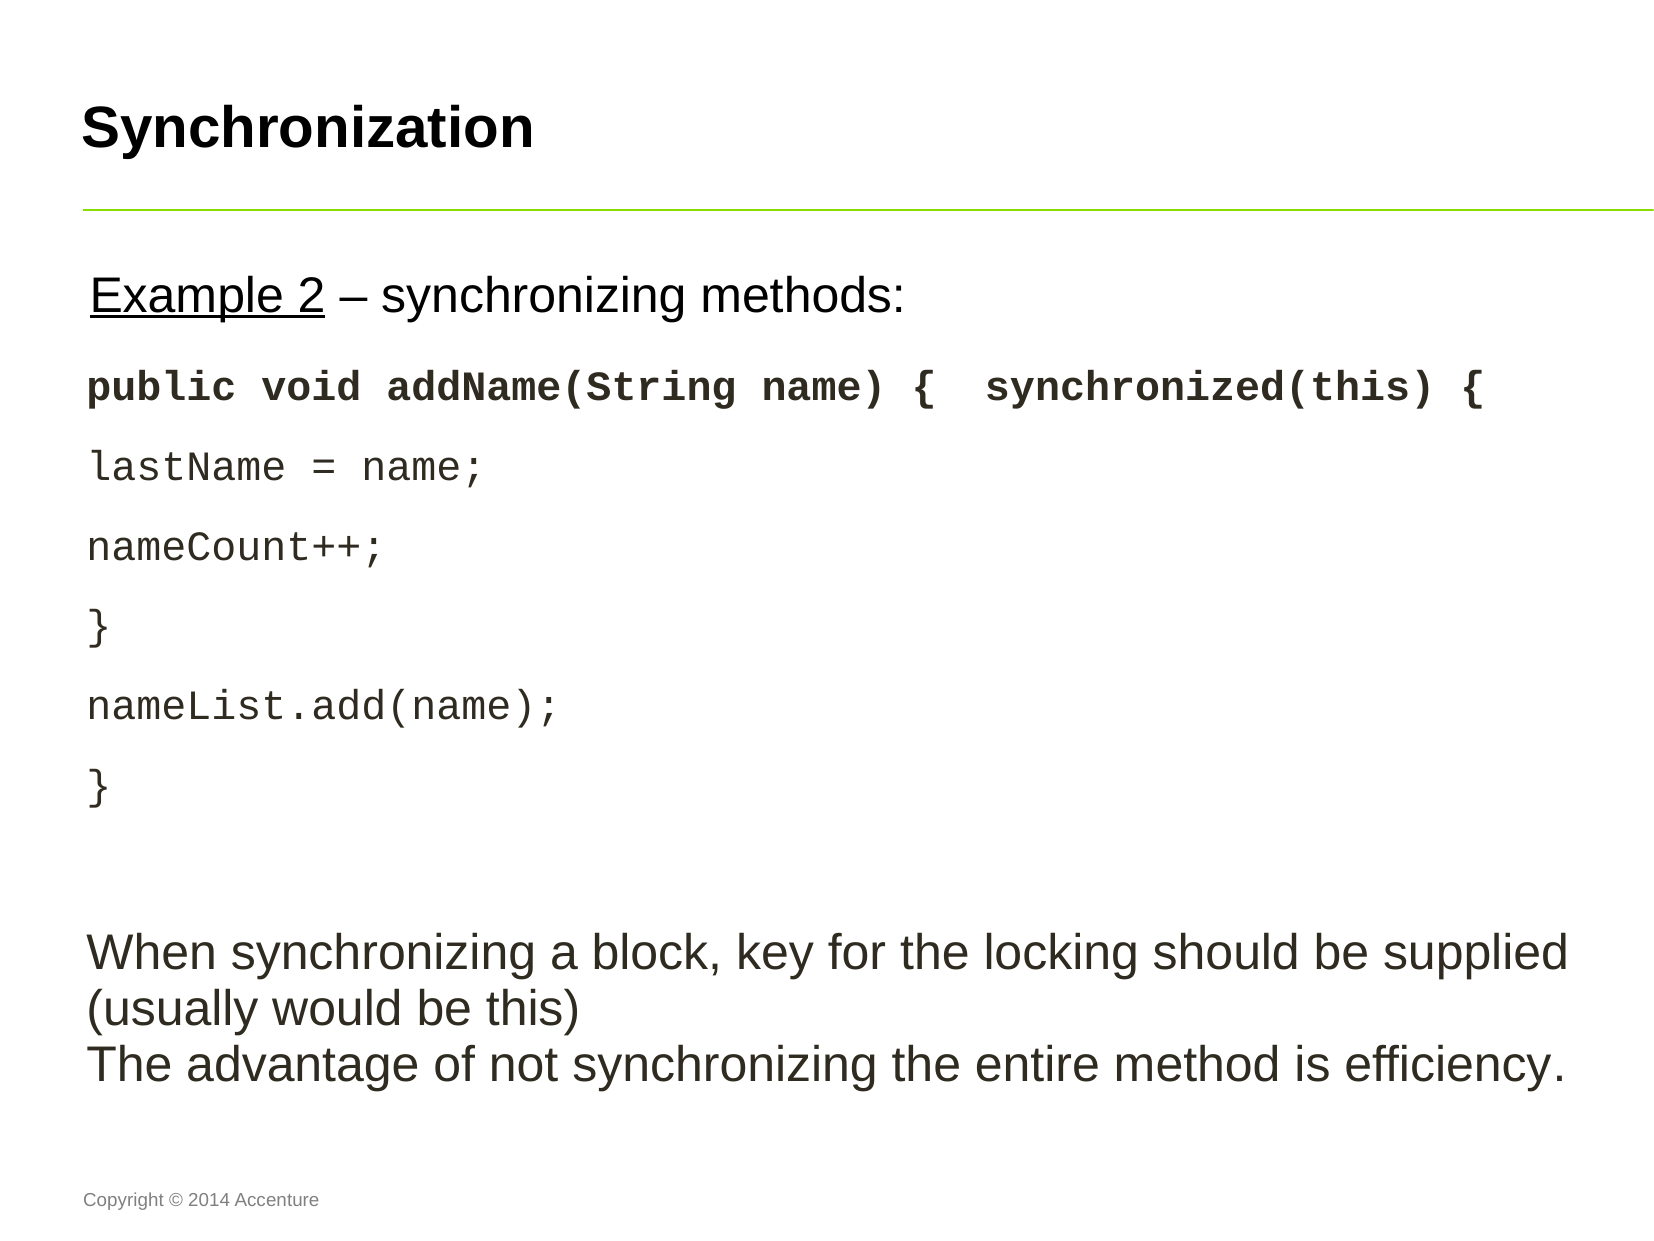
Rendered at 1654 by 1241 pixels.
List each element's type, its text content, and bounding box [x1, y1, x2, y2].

text_box Example 2 – synchronizing methods: [74, 259, 922, 331]
title Synchronization [81, 56, 1654, 199]
list public void addName(String name) { synchronized(this) { lastName = name; nameCount++; } nameList.add(name); } When synchronizing a block, key for the locking should be supplied (usually would be this) The advantage of not synchronizing the entire method is efficiency. [86, 366, 1576, 1170]
